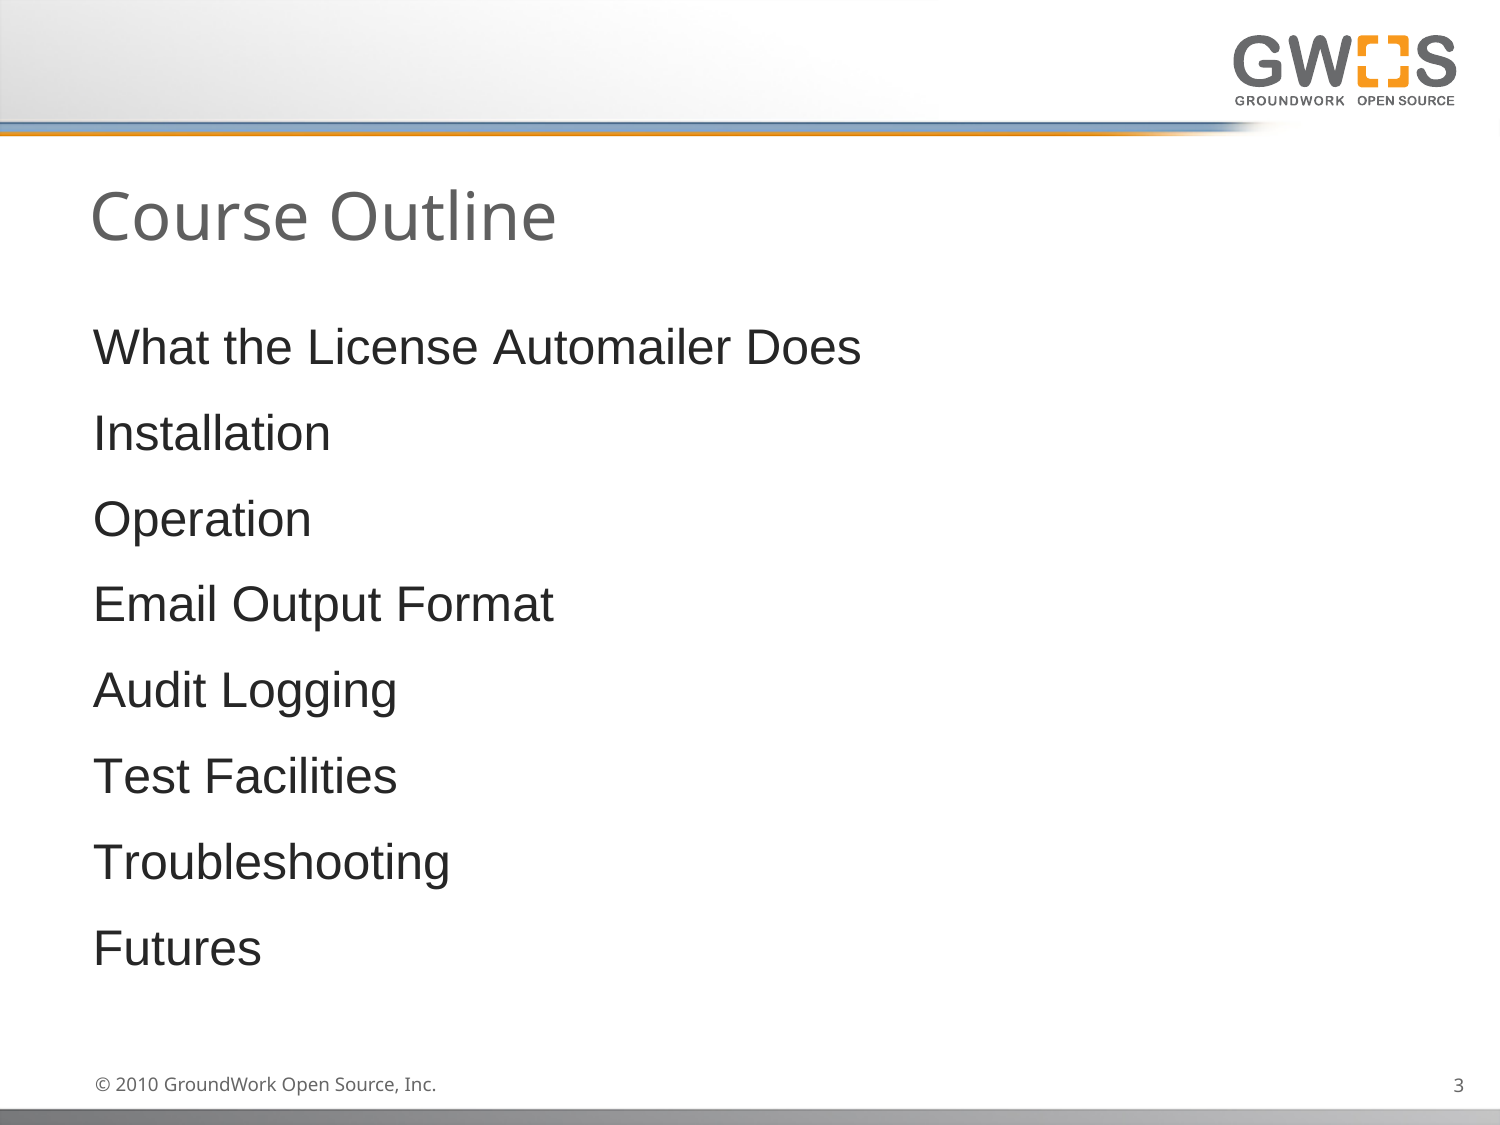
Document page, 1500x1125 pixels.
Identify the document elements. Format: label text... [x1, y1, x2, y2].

list What the License Automailer Does Installation Operation Email Output Format Audit Logging Test Facilities Troubleshooting Futures [58, 311, 1459, 1036]
picture [0, 0, 1500, 1125]
title Course Outline [75, 161, 1459, 259]
